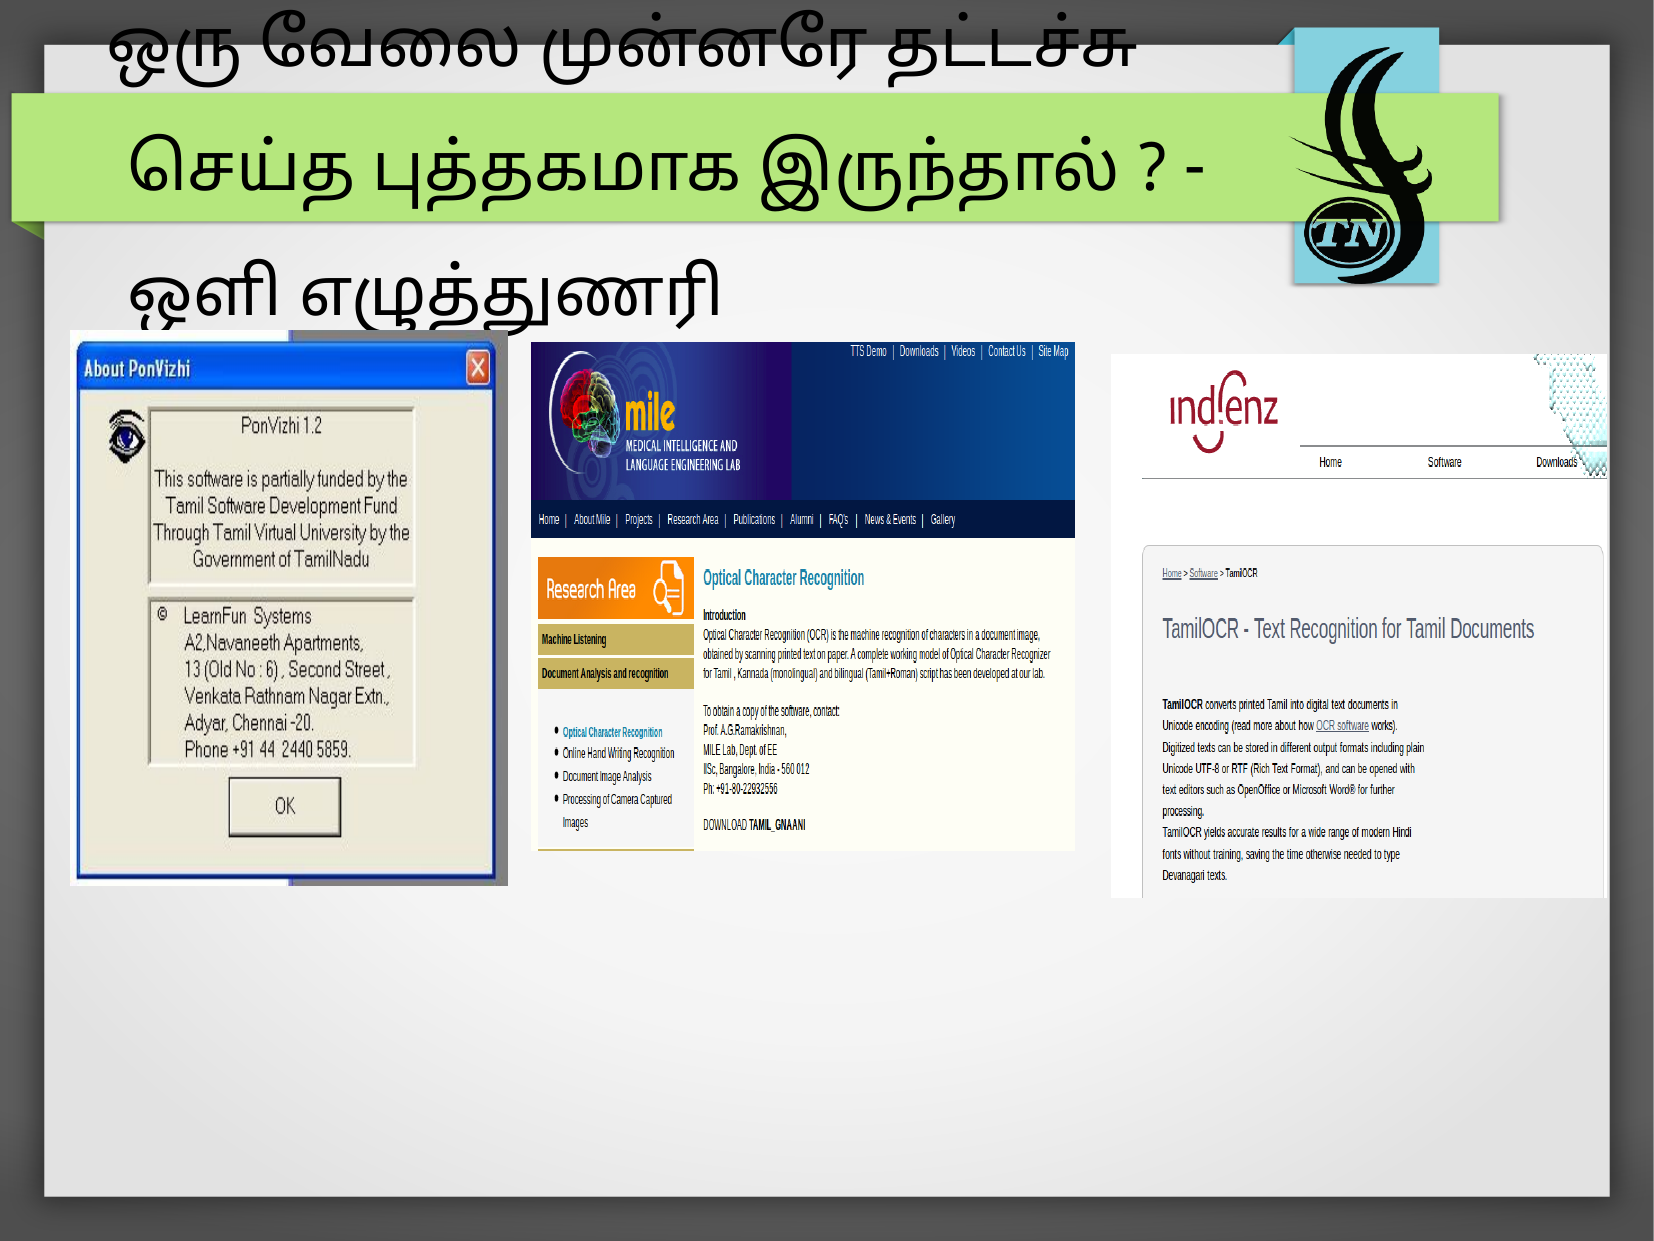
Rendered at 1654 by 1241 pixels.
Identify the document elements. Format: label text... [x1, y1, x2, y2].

picture [0, 0, 1654, 1241]
title ஒரு வேலை முன்னரே தட்டச்சு செய்த புத்தகமாக இருந்தால் ? -ஒளி எழுத்துணரி [82, 89, 1264, 218]
